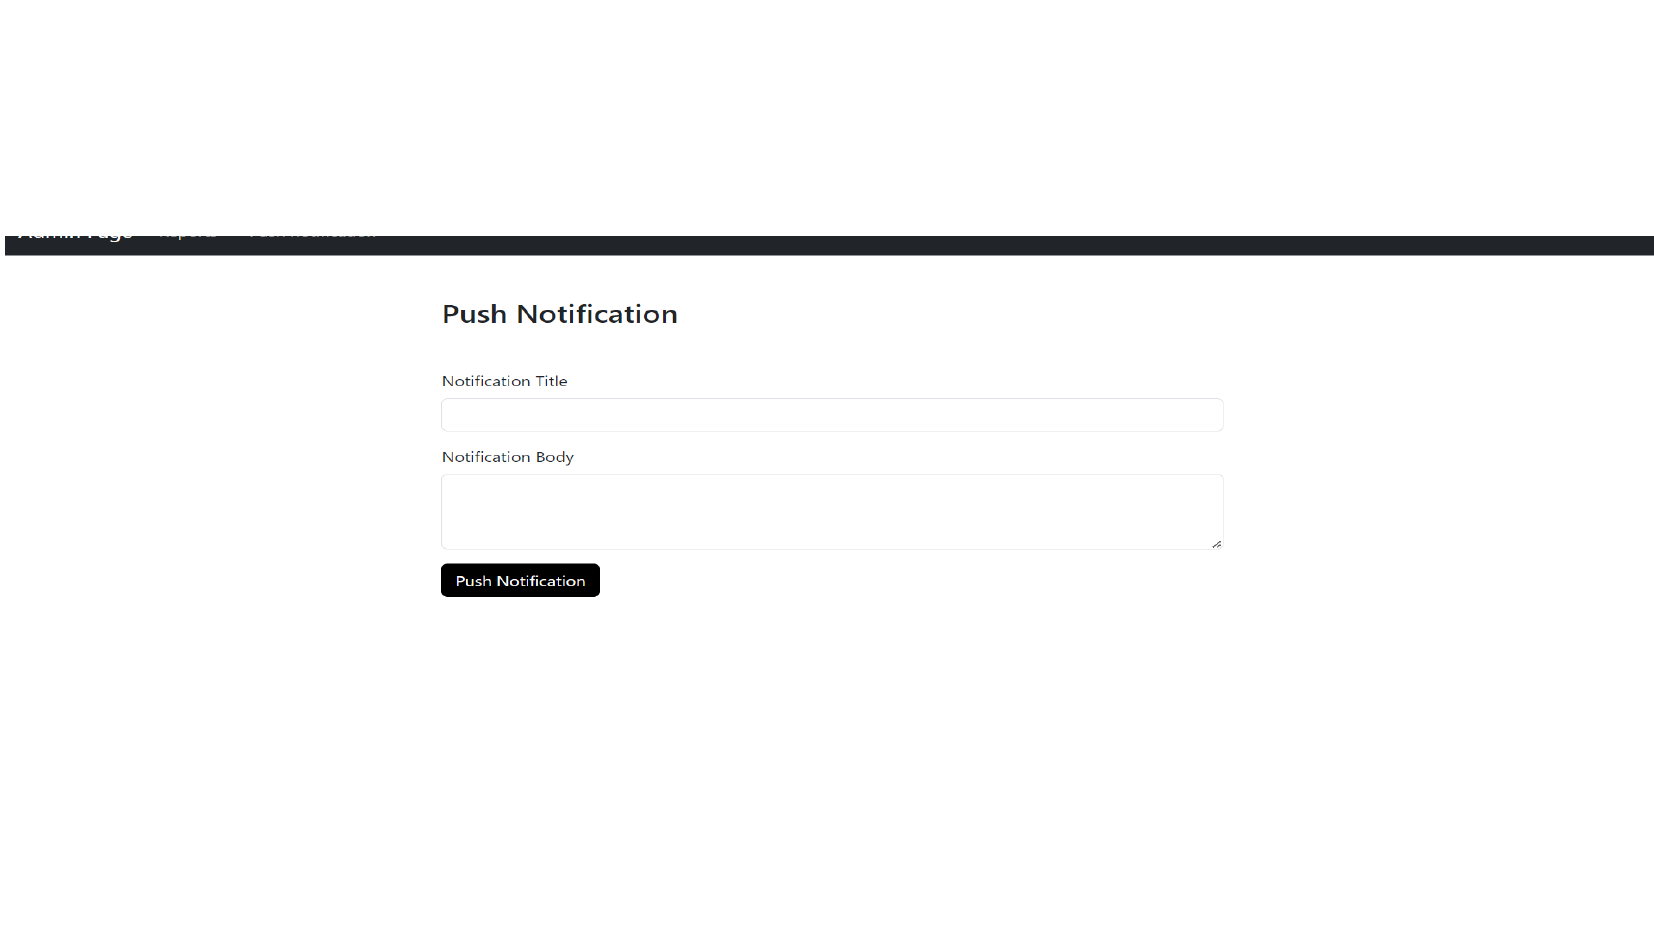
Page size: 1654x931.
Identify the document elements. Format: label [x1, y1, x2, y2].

picture [5, 236, 1654, 680]
